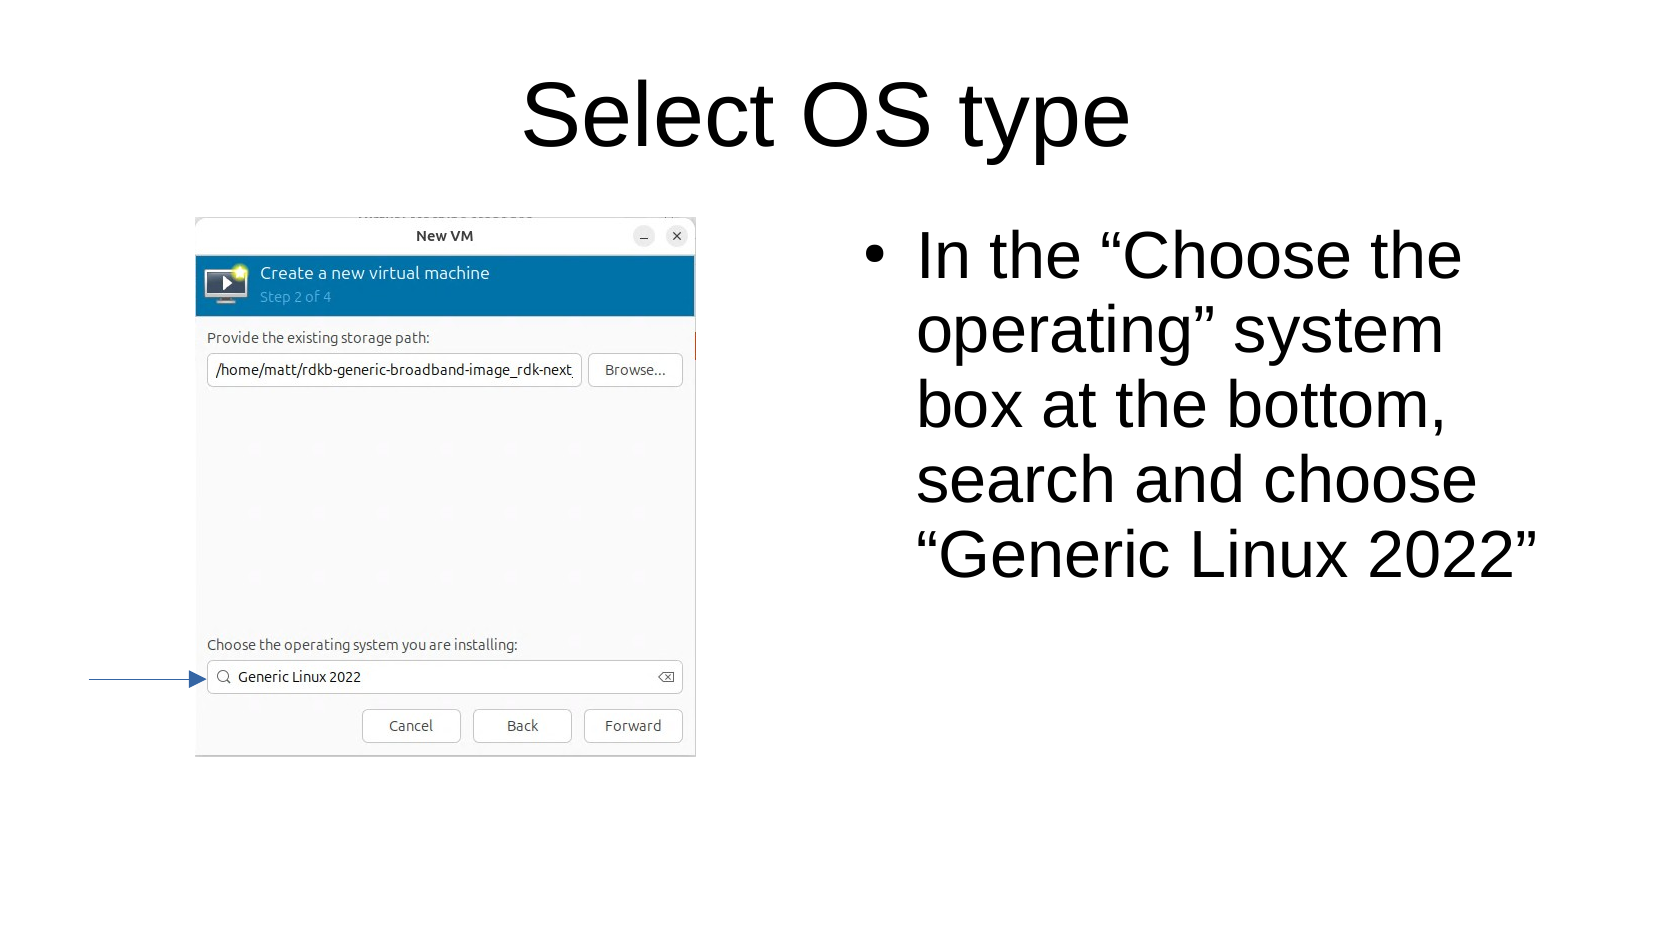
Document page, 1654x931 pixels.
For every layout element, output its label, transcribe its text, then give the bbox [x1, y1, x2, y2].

list In the “Choose the operating” system box at the bottom, search and choose “Generic Linux 2022” [845, 217, 1572, 758]
picture [195, 217, 696, 758]
title Select OS type [82, 37, 1571, 193]
